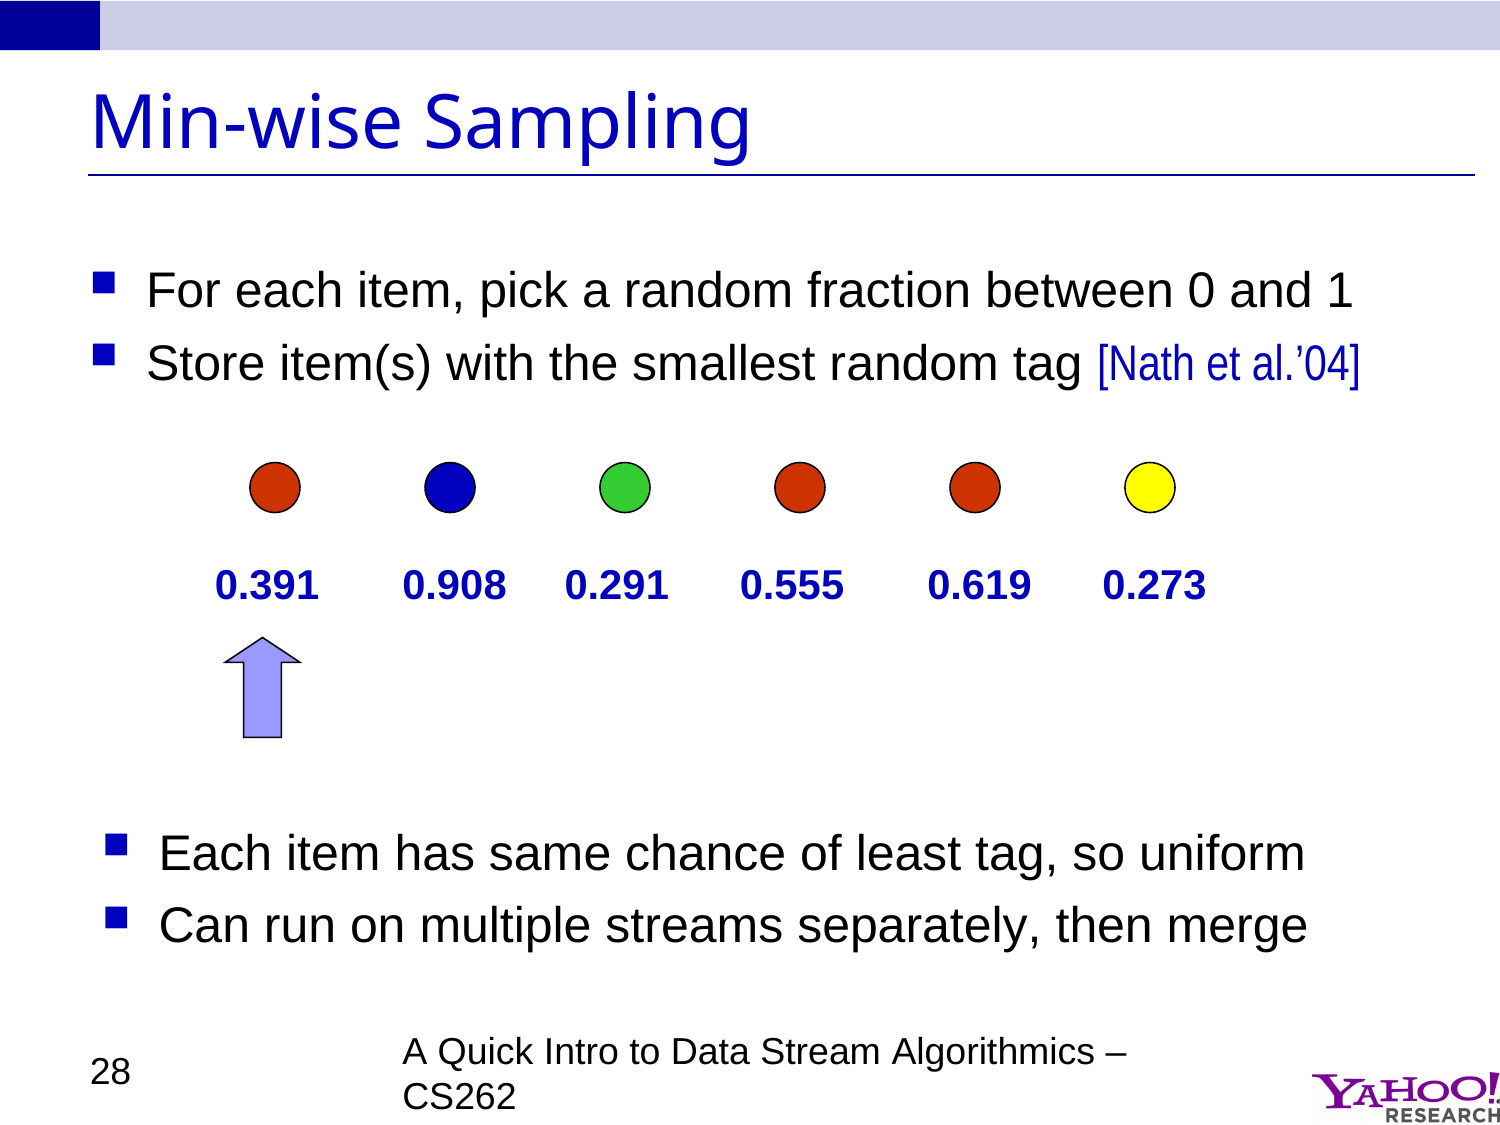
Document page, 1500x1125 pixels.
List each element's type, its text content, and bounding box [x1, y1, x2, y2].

text_box 0.555 [725, 549, 912, 616]
title Min-wise Sampling [75, 50, 1500, 188]
list For each item, pick a random fraction between 0 and 1 Store item(s) with the smallest random tag [Nath et al.’04] [75, 249, 1426, 471]
picture [1312, 1072, 1500, 1125]
text_box [950, 462, 1001, 513]
text_box 0.273 [1087, 549, 1363, 616]
text_box [1124, 462, 1176, 513]
text_box Each item has same chance of least tag, so uniform Can run on multiple streams separately, then merge [87, 812, 1438, 988]
text_box 0.619 [912, 549, 1087, 616]
text_box [599, 462, 651, 513]
text_box 0.291 [549, 549, 725, 616]
text_box [225, 637, 301, 738]
text_box [249, 462, 301, 513]
text_box [425, 462, 476, 513]
text_box 0.391 [200, 549, 387, 616]
text_box 0.908 [387, 549, 549, 616]
text_box [774, 462, 826, 513]
